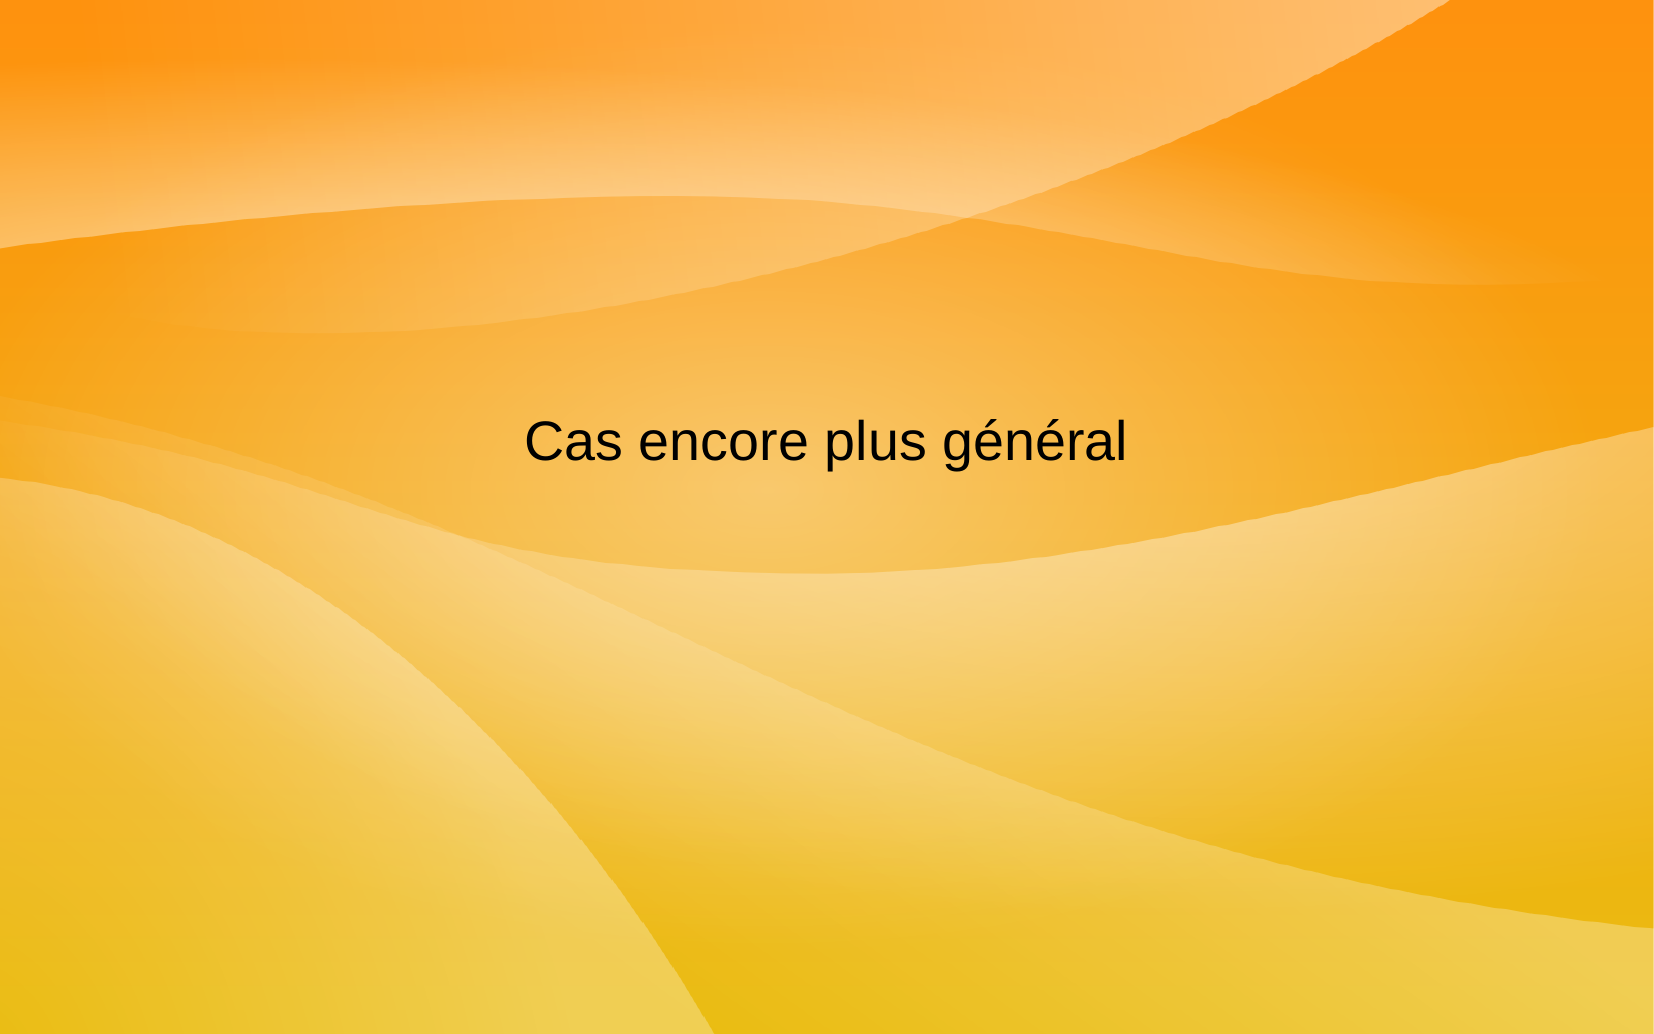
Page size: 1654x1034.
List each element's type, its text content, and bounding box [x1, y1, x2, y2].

subtitle Cas encore plus général [82, 41, 1571, 842]
picture [0, 0, 1654, 1034]
